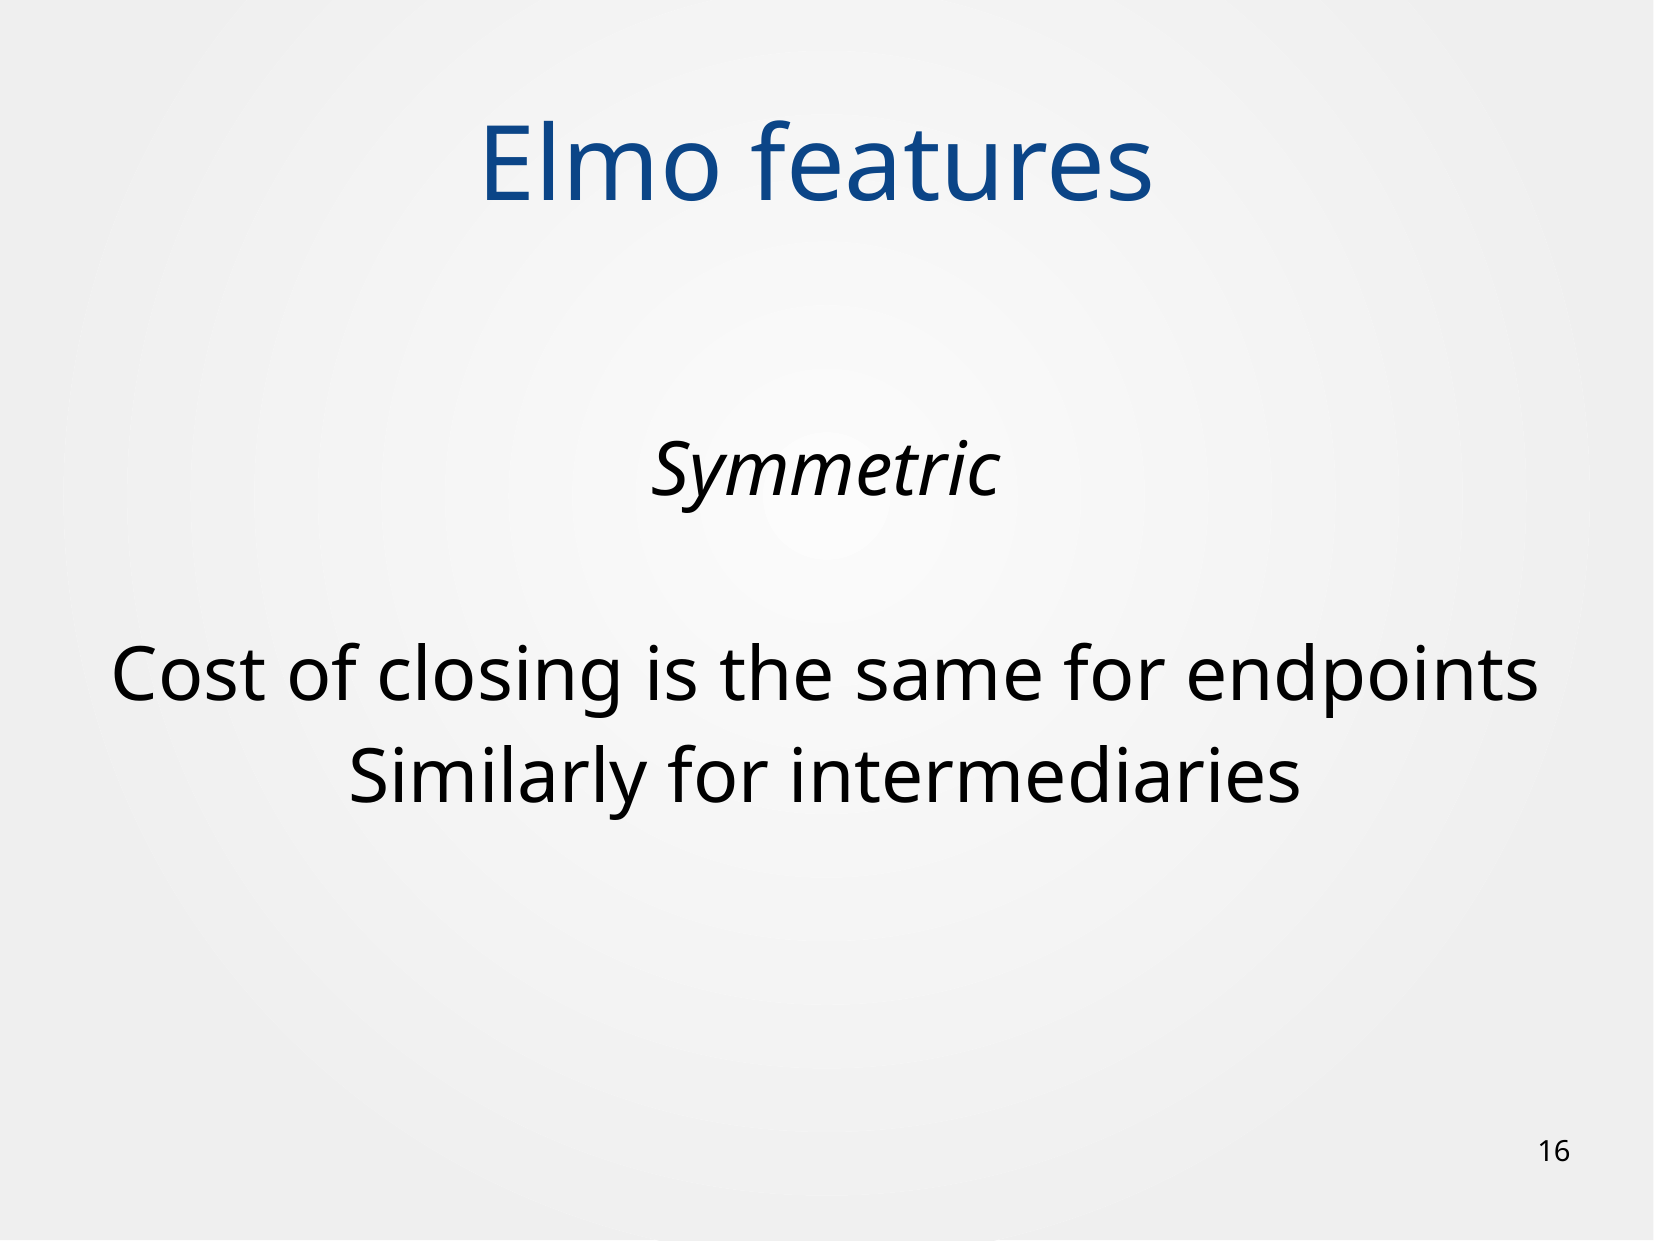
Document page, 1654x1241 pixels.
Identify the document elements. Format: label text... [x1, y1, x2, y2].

title Elmo features [477, 88, 1176, 231]
subtitle Symmetric Cost of closing is the same for endpoints Similarly for intermediaries [110, 415, 1543, 825]
